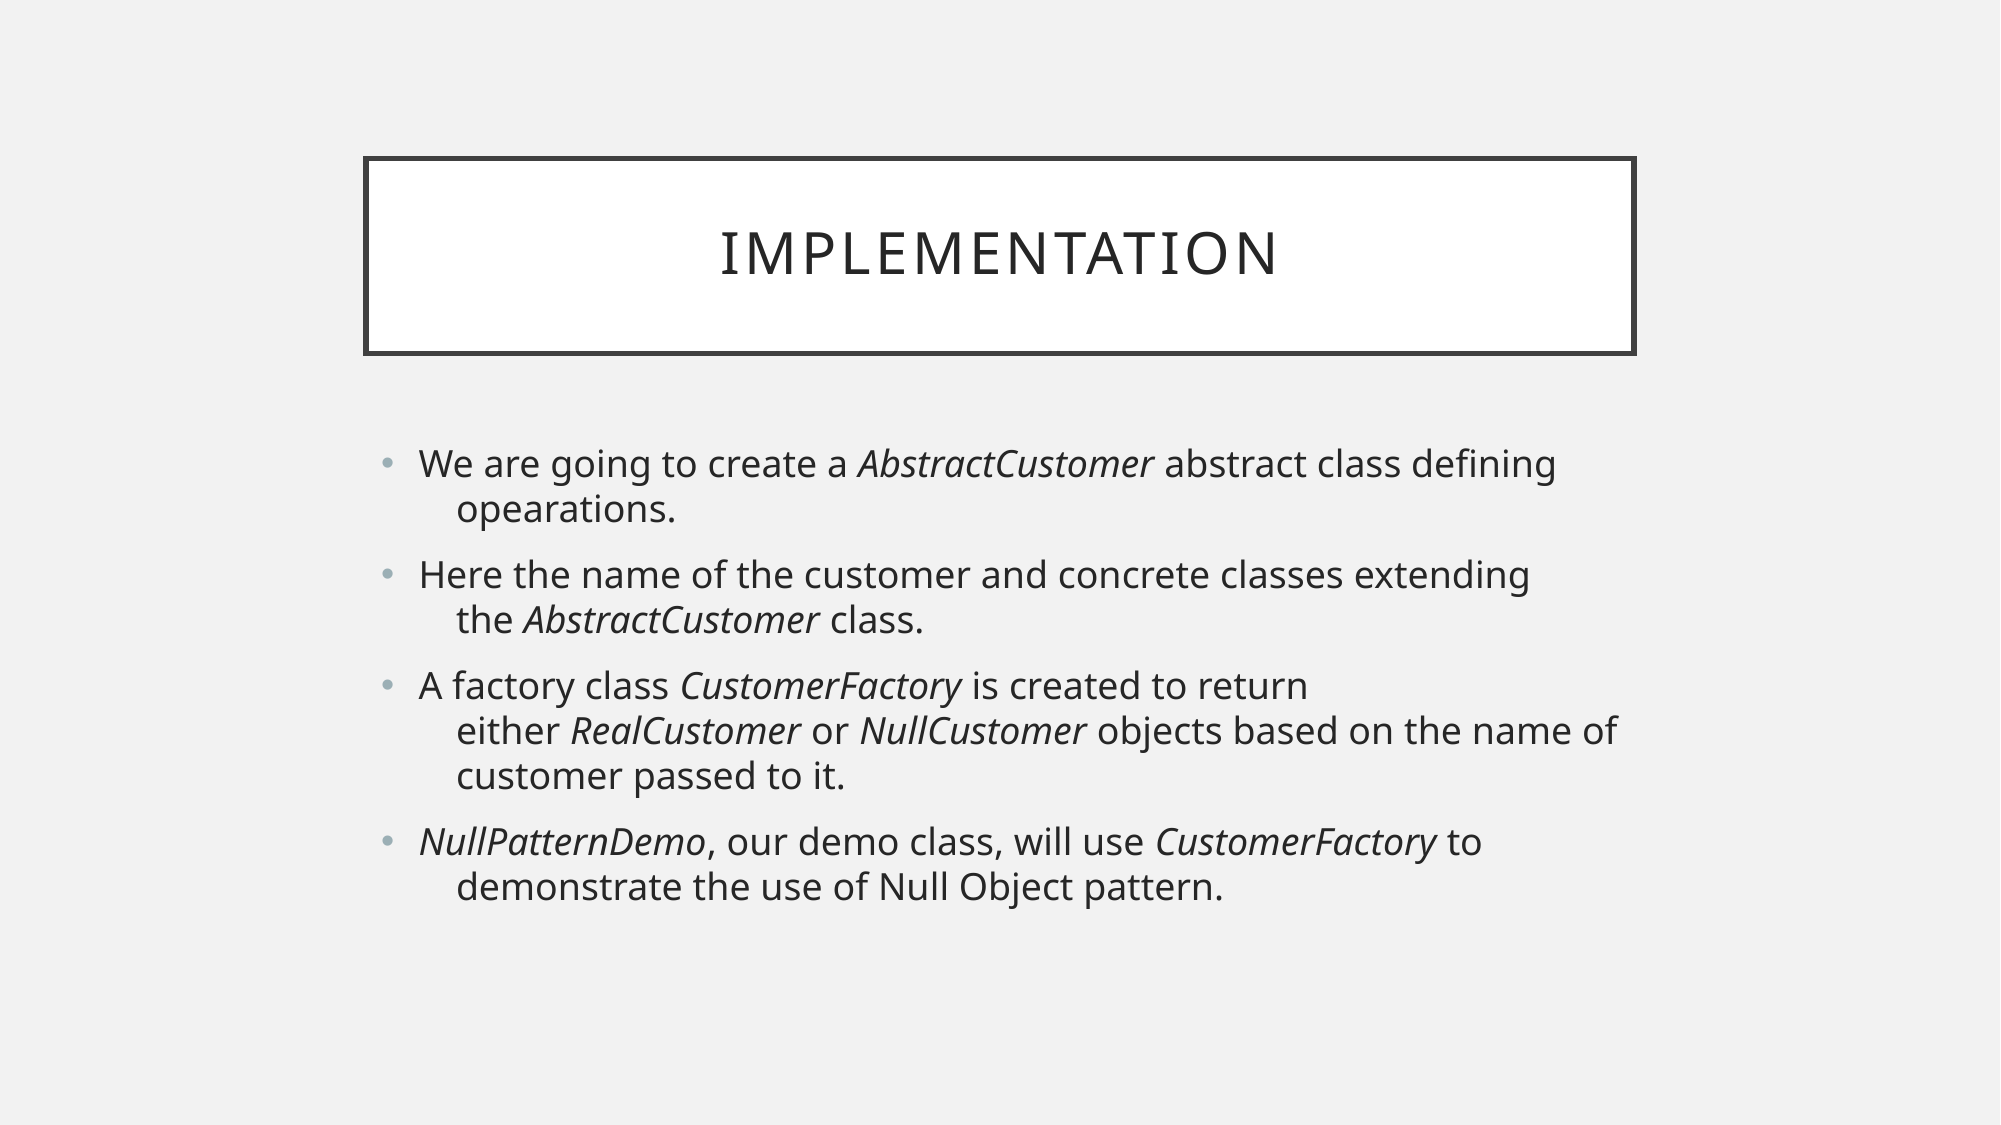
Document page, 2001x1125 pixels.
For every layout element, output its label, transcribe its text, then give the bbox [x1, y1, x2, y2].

list We are going to create a AbstractCustomer abstract class defining opearations. Here the name of the customer and concrete classes extending the AbstractCustomer class. A factory class CustomerFactory is created to return either RealCustomer or NullCustomer objects based on the name of customer passed to it. NullPatternDemo, our demo class, will use CustomerFactory to demonstrate the use of Null Object pattern. [366, 432, 1634, 942]
title Implementation [366, 158, 1634, 354]
